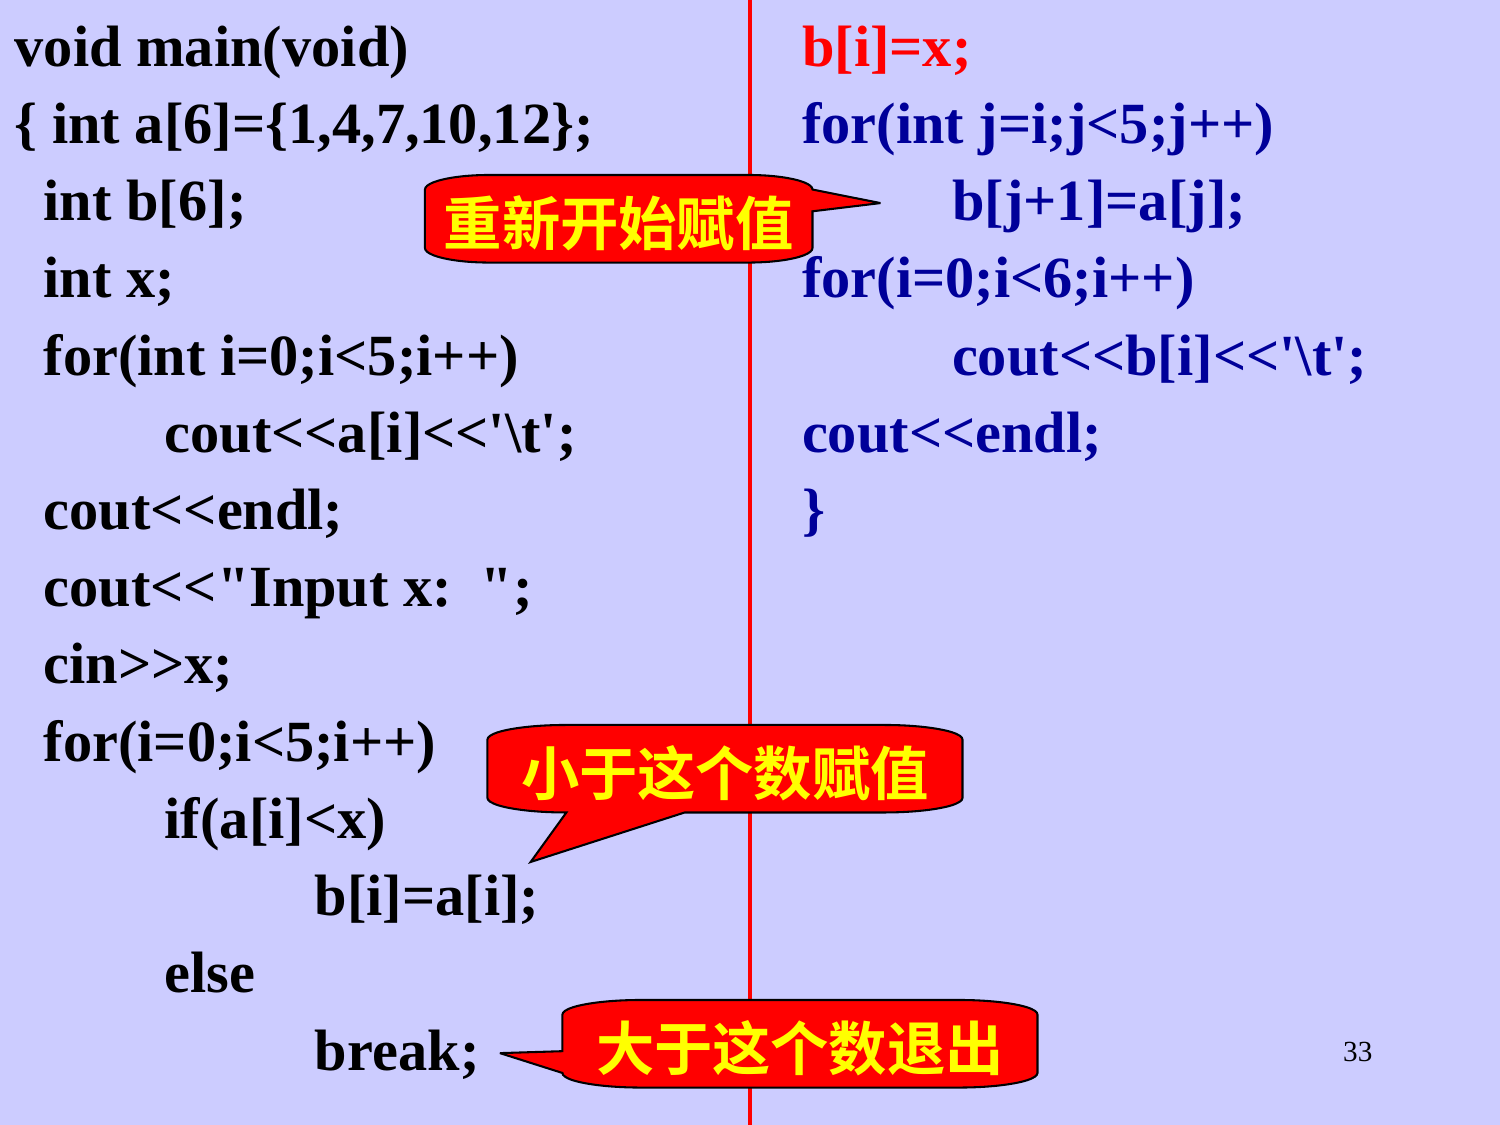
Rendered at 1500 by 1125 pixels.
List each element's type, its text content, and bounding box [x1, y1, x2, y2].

text_box 小于这个数赋值 [487, 724, 963, 862]
text_box b[i]=x; for(int j=i;j<5;j++) b[j+1]=a[j]; for(i=0;i<6;i++) cout<<b[i]<<'\t'; cout<<endl; } [787, 0, 1463, 656]
text_box <编号> [1074, 1025, 1388, 1101]
text_box 重新开始赋值 [424, 174, 881, 263]
text_box void main(void) { int a[6]={1,4,7,10,12}; int b[6]; int x; for(int i=0;i<5;i++) cout<<a[i]<<'\t'; cout<<endl; cout<<"Input x: "; cin>>x; for(i=0;i<5;i++) if(a[i]<x) b[i]=a[i]; else break; [0, 0, 688, 1090]
text_box 大于这个数退出 [499, 999, 1038, 1088]
